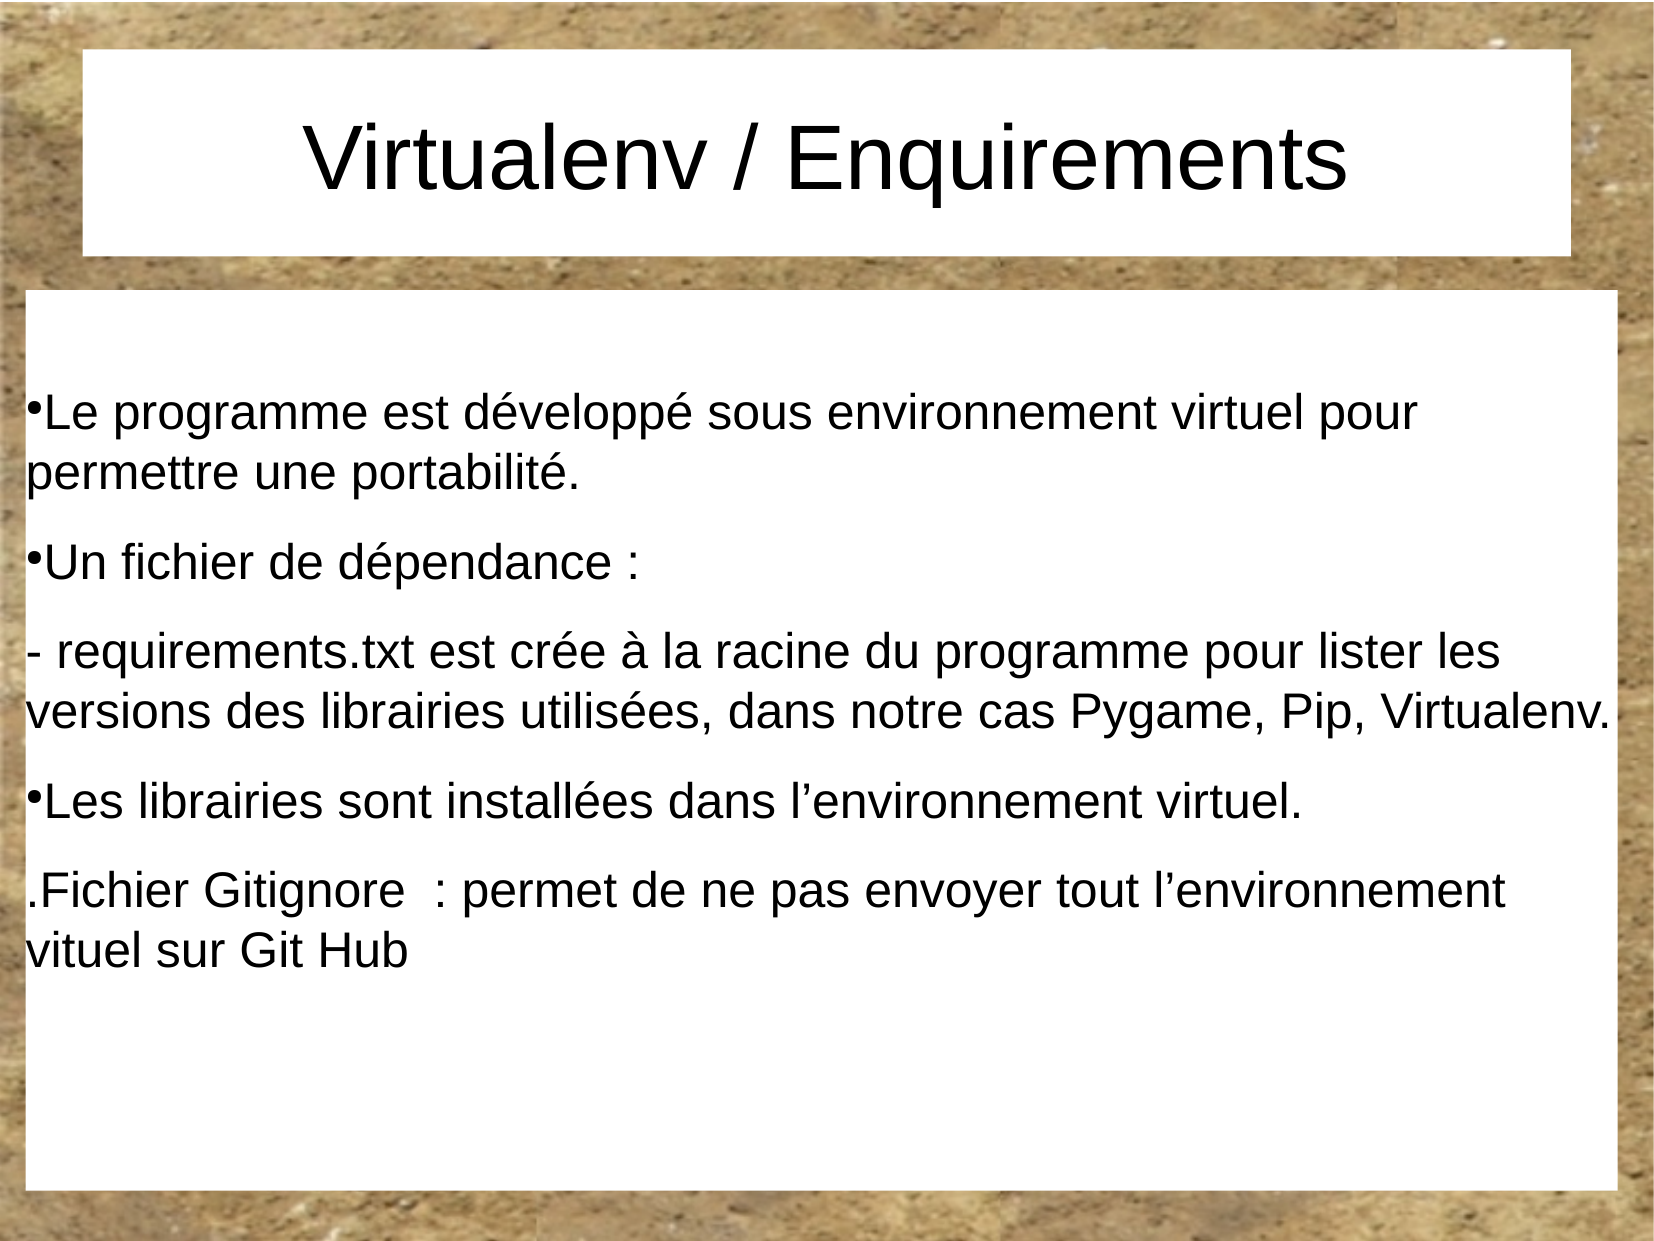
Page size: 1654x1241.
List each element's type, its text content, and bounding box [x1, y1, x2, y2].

picture [0, 3, 1654, 1241]
list Le programme est développé sous environnement virtuel pour permettre une portabilité. Un fichier de dépendance : - requirements.txt est crée à la racine du programme pour lister les versions des librairies utilisées, dans notre cas Pygame, Pip, Virtualenv. Les librairies sont installées dans l’environnement virtuel. .Fichier Gitignore : permet de ne pas envoyer tout l’environnement vituel sur Git Hub [25, 290, 1618, 1191]
title Virtualenv / Enquirements [82, 49, 1571, 257]
